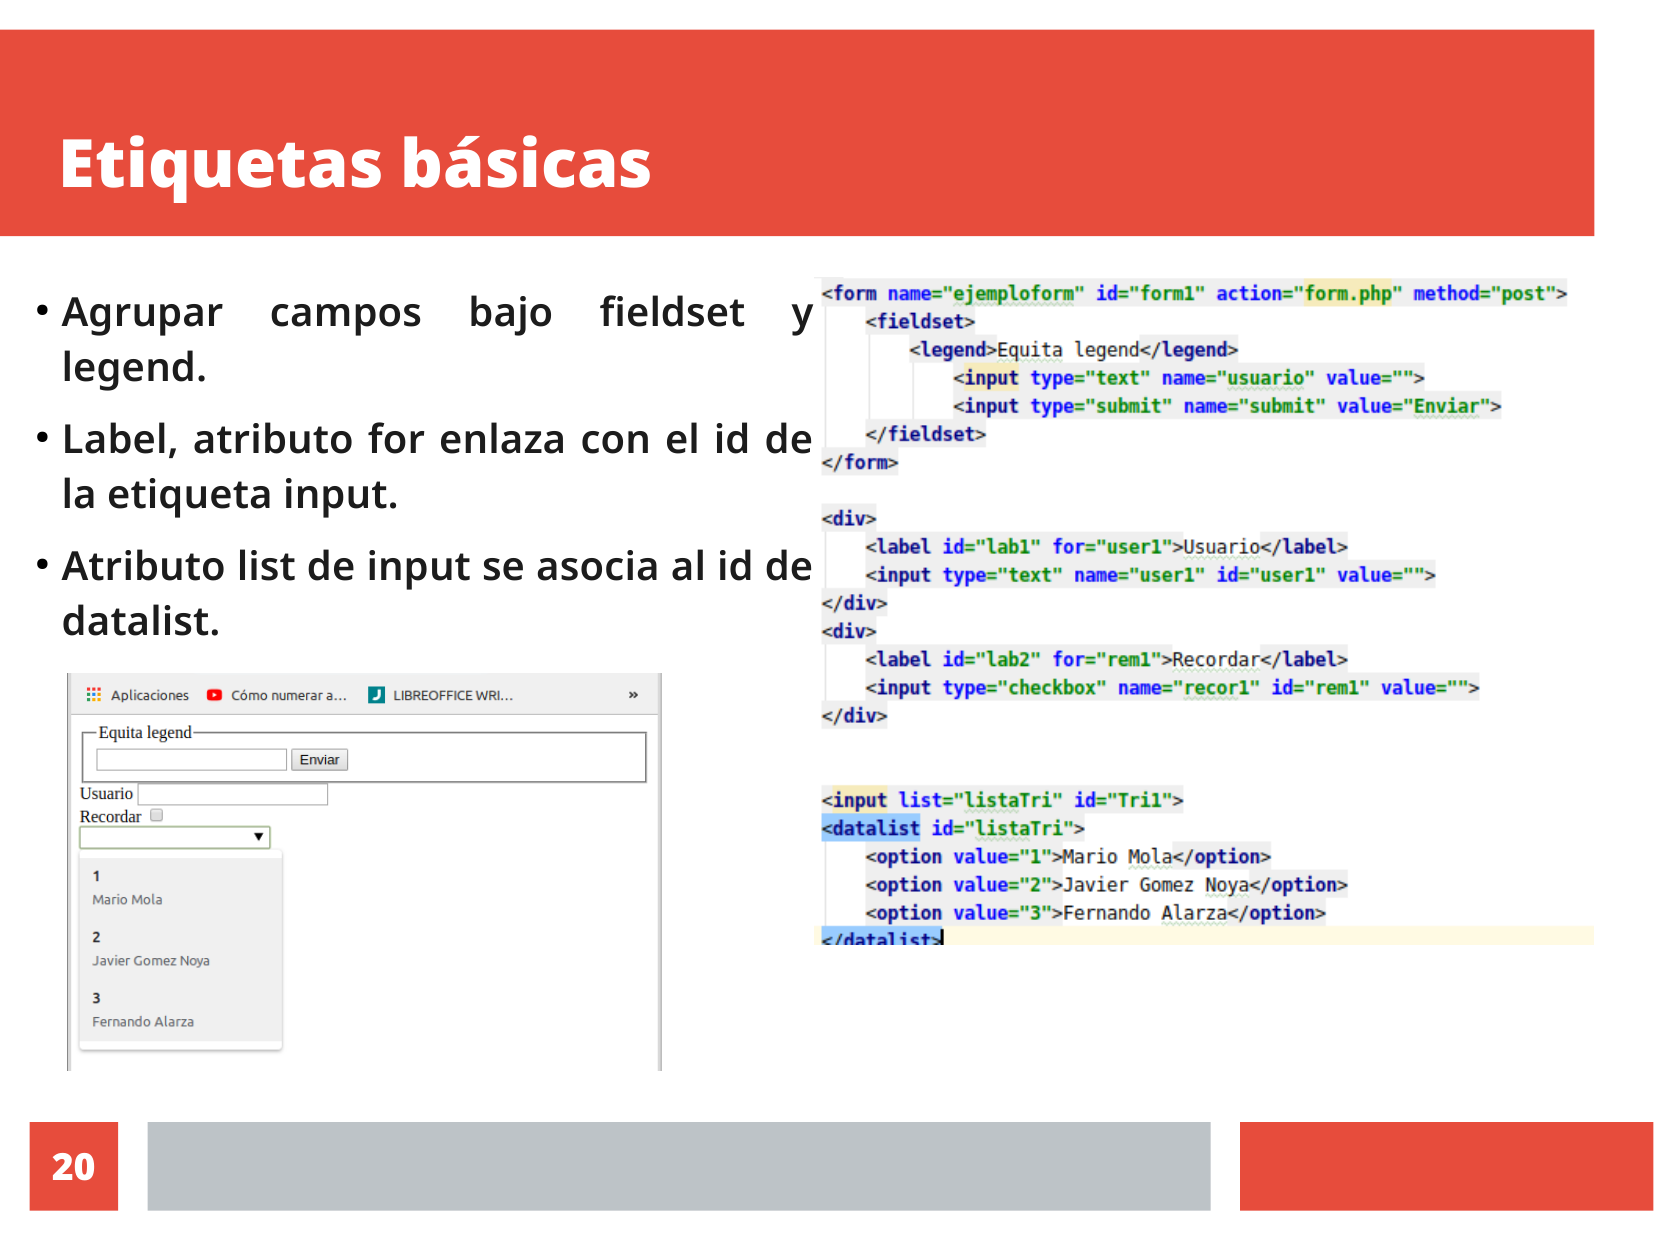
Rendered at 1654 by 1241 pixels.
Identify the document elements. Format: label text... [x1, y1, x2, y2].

title Etiquetas básicas [59, 59, 1595, 207]
picture [67, 673, 662, 1071]
picture [814, 277, 1594, 945]
list Agrupar campos bajo fieldset y legend. Label, atributo for enlaza con el id de la etiqueta input. Atributo list de input se asocia al id de datalist. [35, 283, 814, 650]
